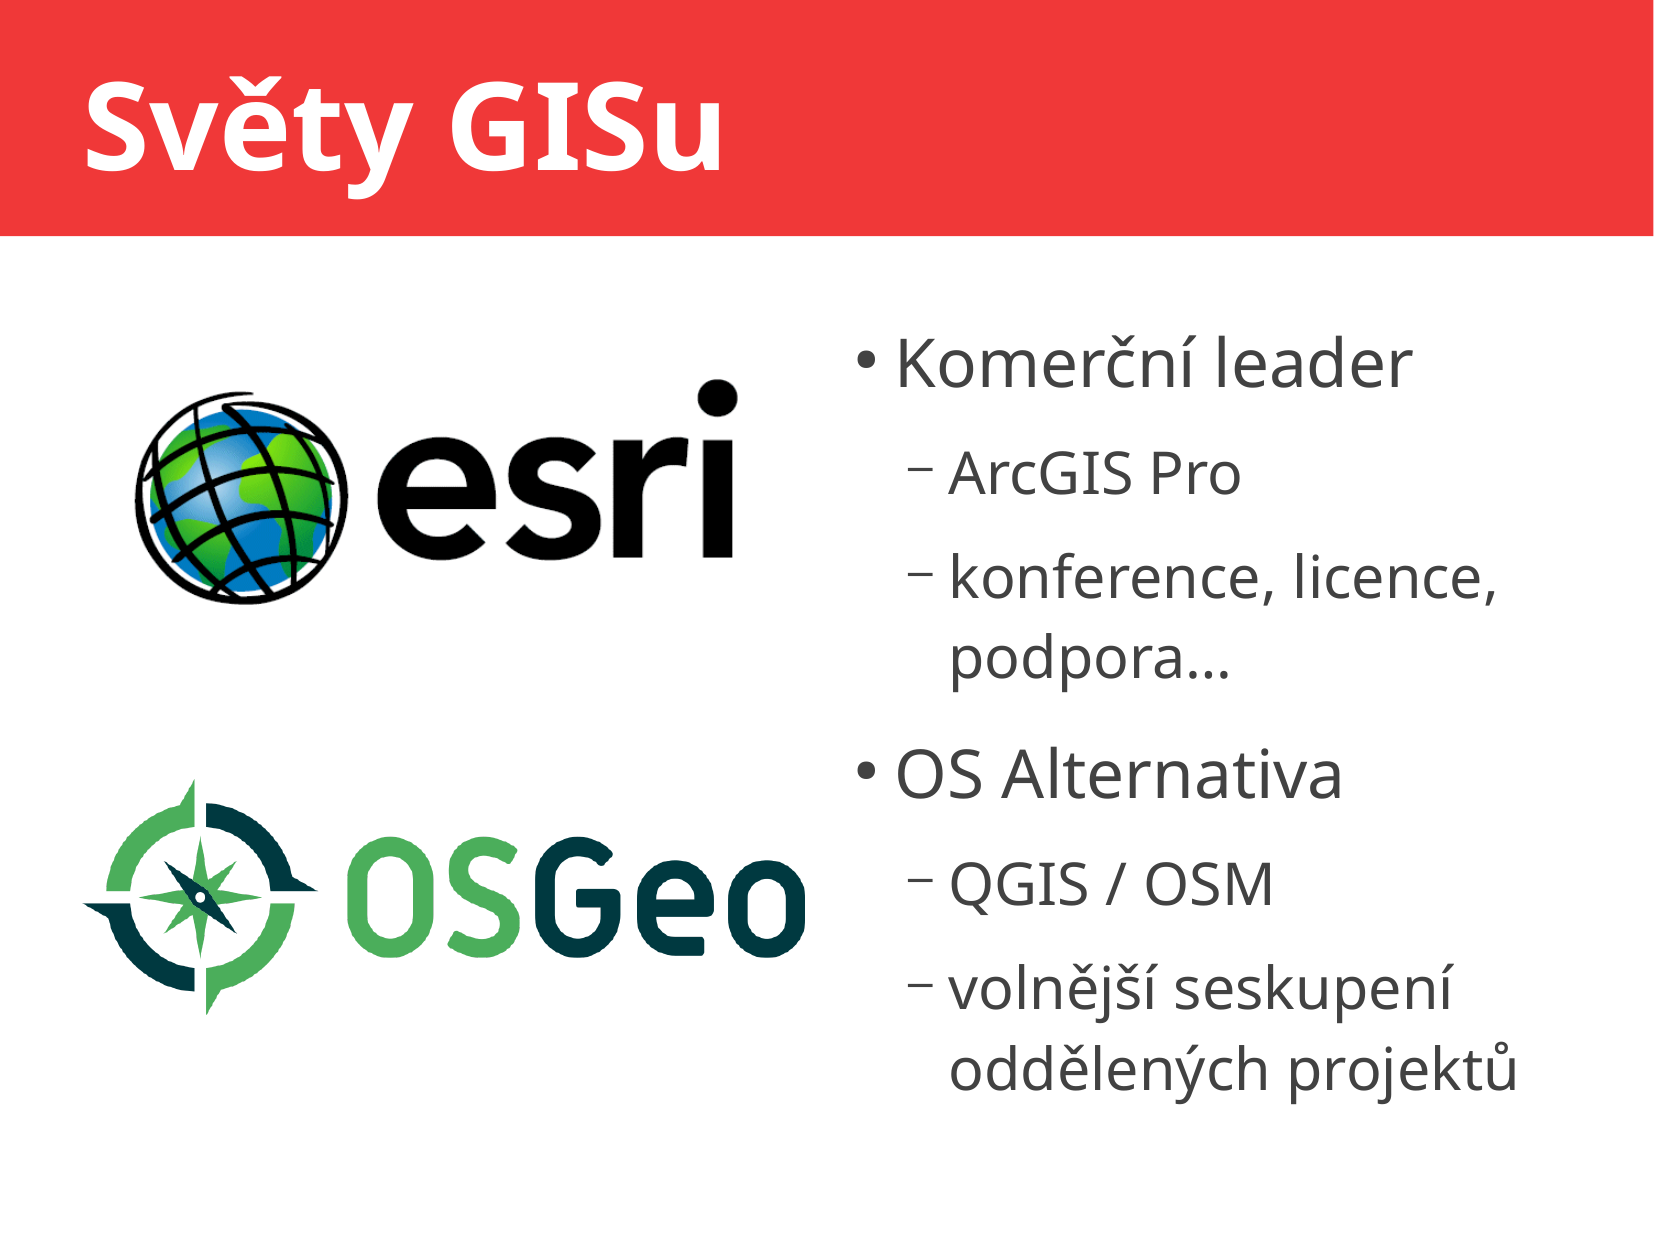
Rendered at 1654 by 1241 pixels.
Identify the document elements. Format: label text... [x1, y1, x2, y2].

picture [82, 779, 805, 1015]
picture [82, 335, 805, 659]
list Komerční leader ArcGIS Pro konference, licence, podpora… OS Alternativa QGIS / OSM volnější seskupení oddělených projektů [840, 314, 1564, 1123]
title Světy GISu [82, 19, 1571, 227]
